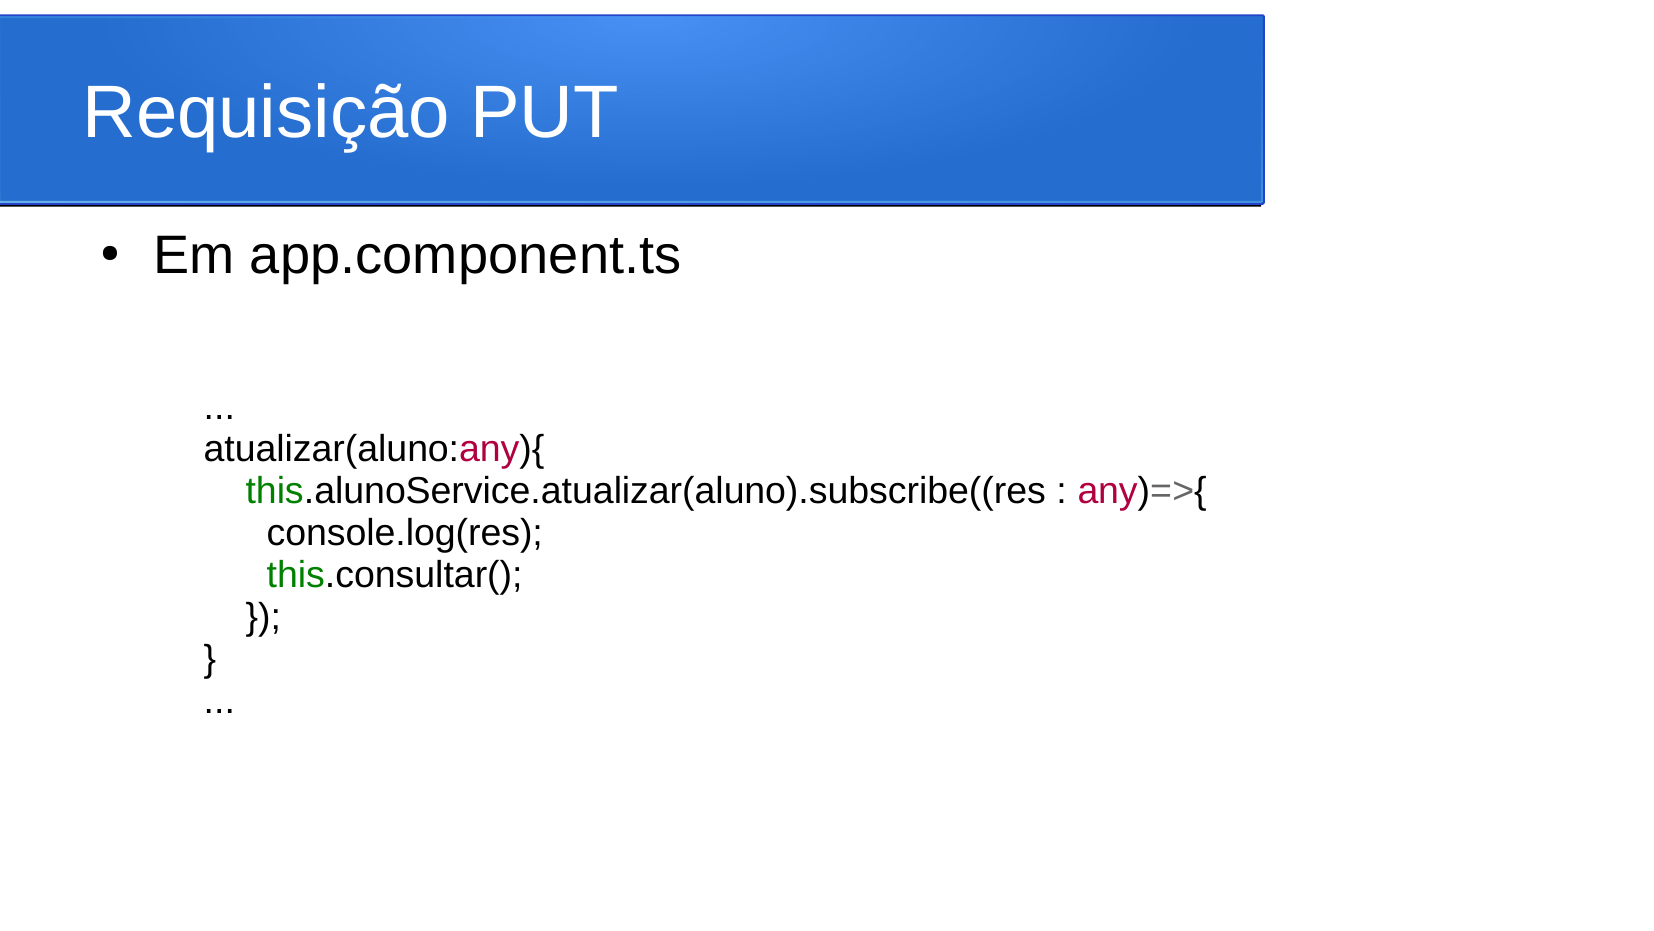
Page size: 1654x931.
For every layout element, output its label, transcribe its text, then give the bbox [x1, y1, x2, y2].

list Em app.component.ts [82, 224, 1571, 764]
title Requisição PUT [82, 35, 1235, 189]
text_box ... atualizar(aluno:any){ this.alunoService.atualizar(aluno).subscribe((res : any)=>{ console.log(res); this.consultar(); }); } ... [188, 378, 1359, 729]
